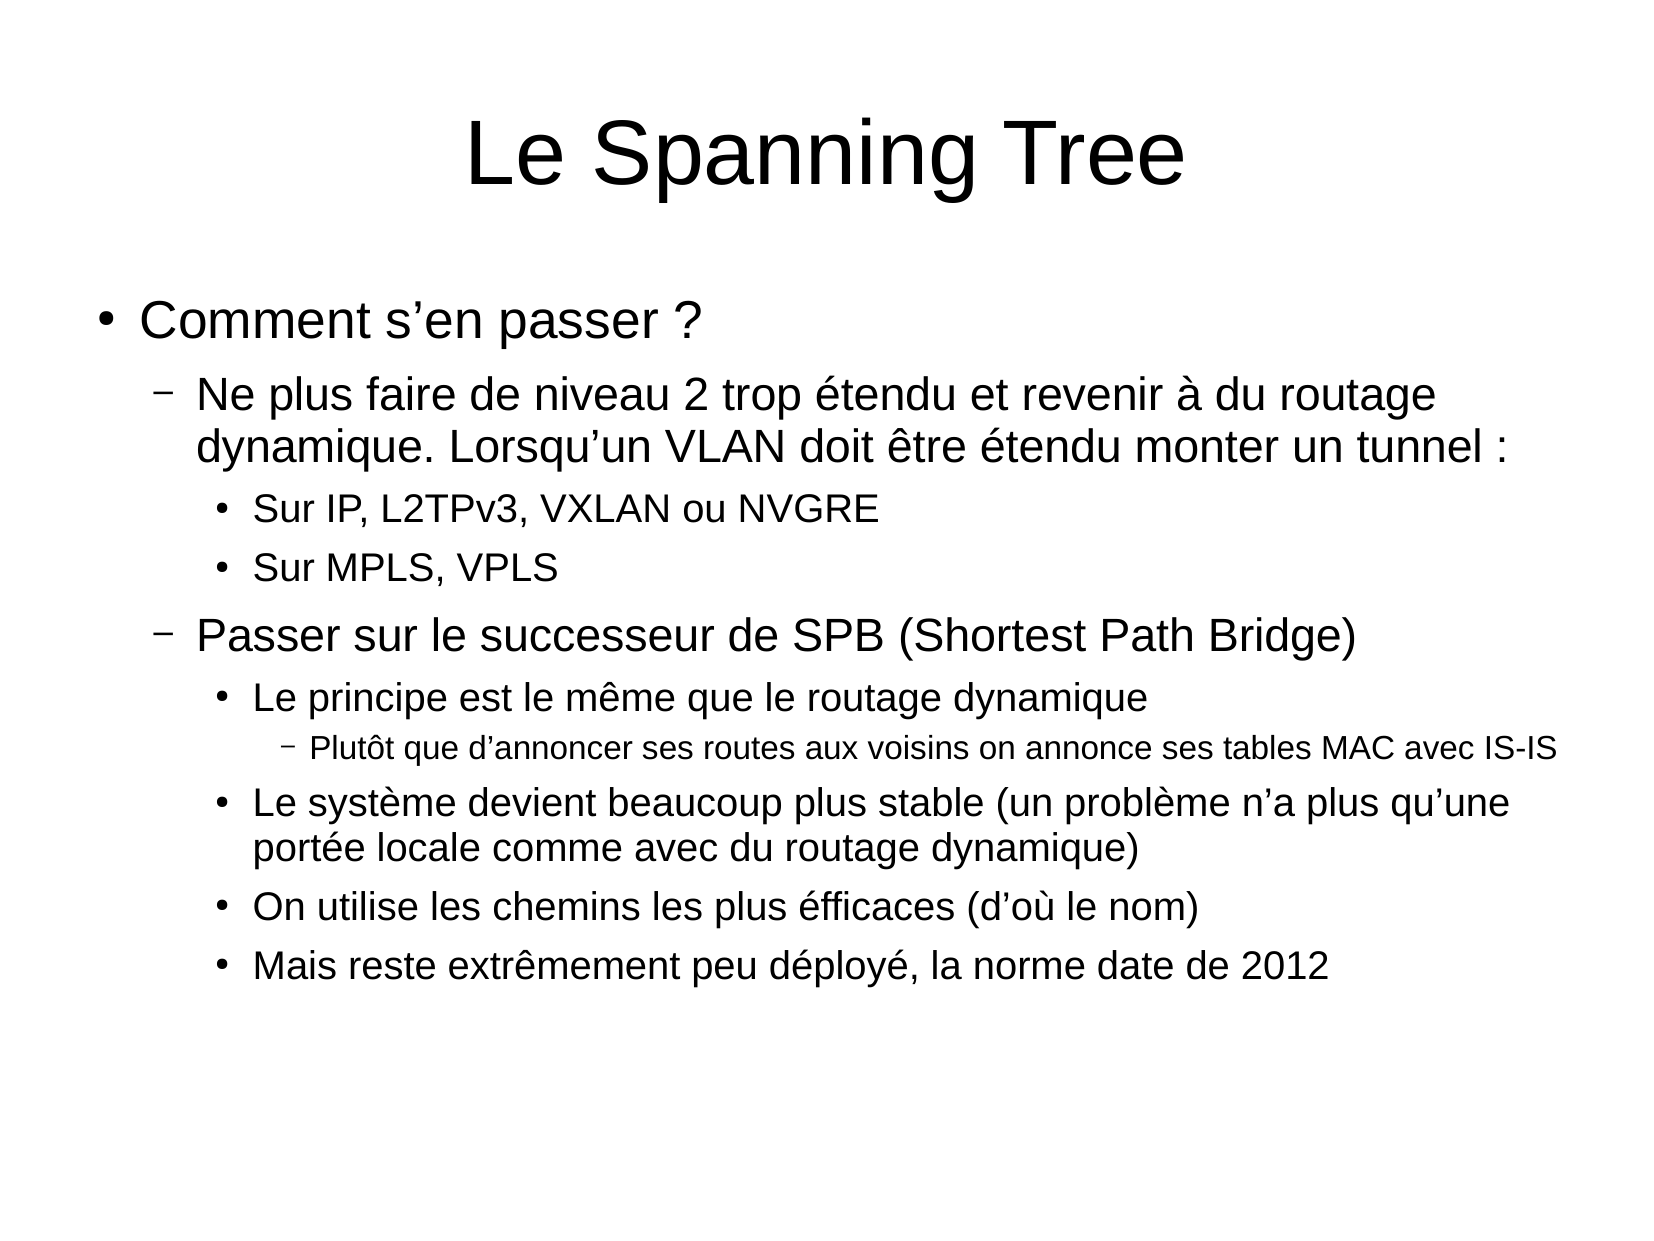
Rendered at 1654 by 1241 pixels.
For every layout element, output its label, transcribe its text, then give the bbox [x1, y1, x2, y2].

list Comment s’en passer ? Ne plus faire de niveau 2 trop étendu et revenir à du routage dynamique. Lorsqu’un VLAN doit être étendu monter un tunnel : Sur IP, L2TPv3, VXLAN ou NVGRE Sur MPLS, VPLS Passer sur le successeur de SPB (Shortest Path Bridge) Le principe est le même que le routage dynamique Plutôt que d’annoncer ses routes aux voisins on annonce ses tables MAC avec IS-IS Le système devient beaucoup plus stable (un problème n’a plus qu’une portée locale comme avec du routage dynamique) On utilise les chemins les plus éfficaces (d’où le nom) Mais reste extrêmement peu déployé, la norme date de 2012 [82, 290, 1571, 1010]
title Le Spanning Tree [82, 49, 1571, 257]
